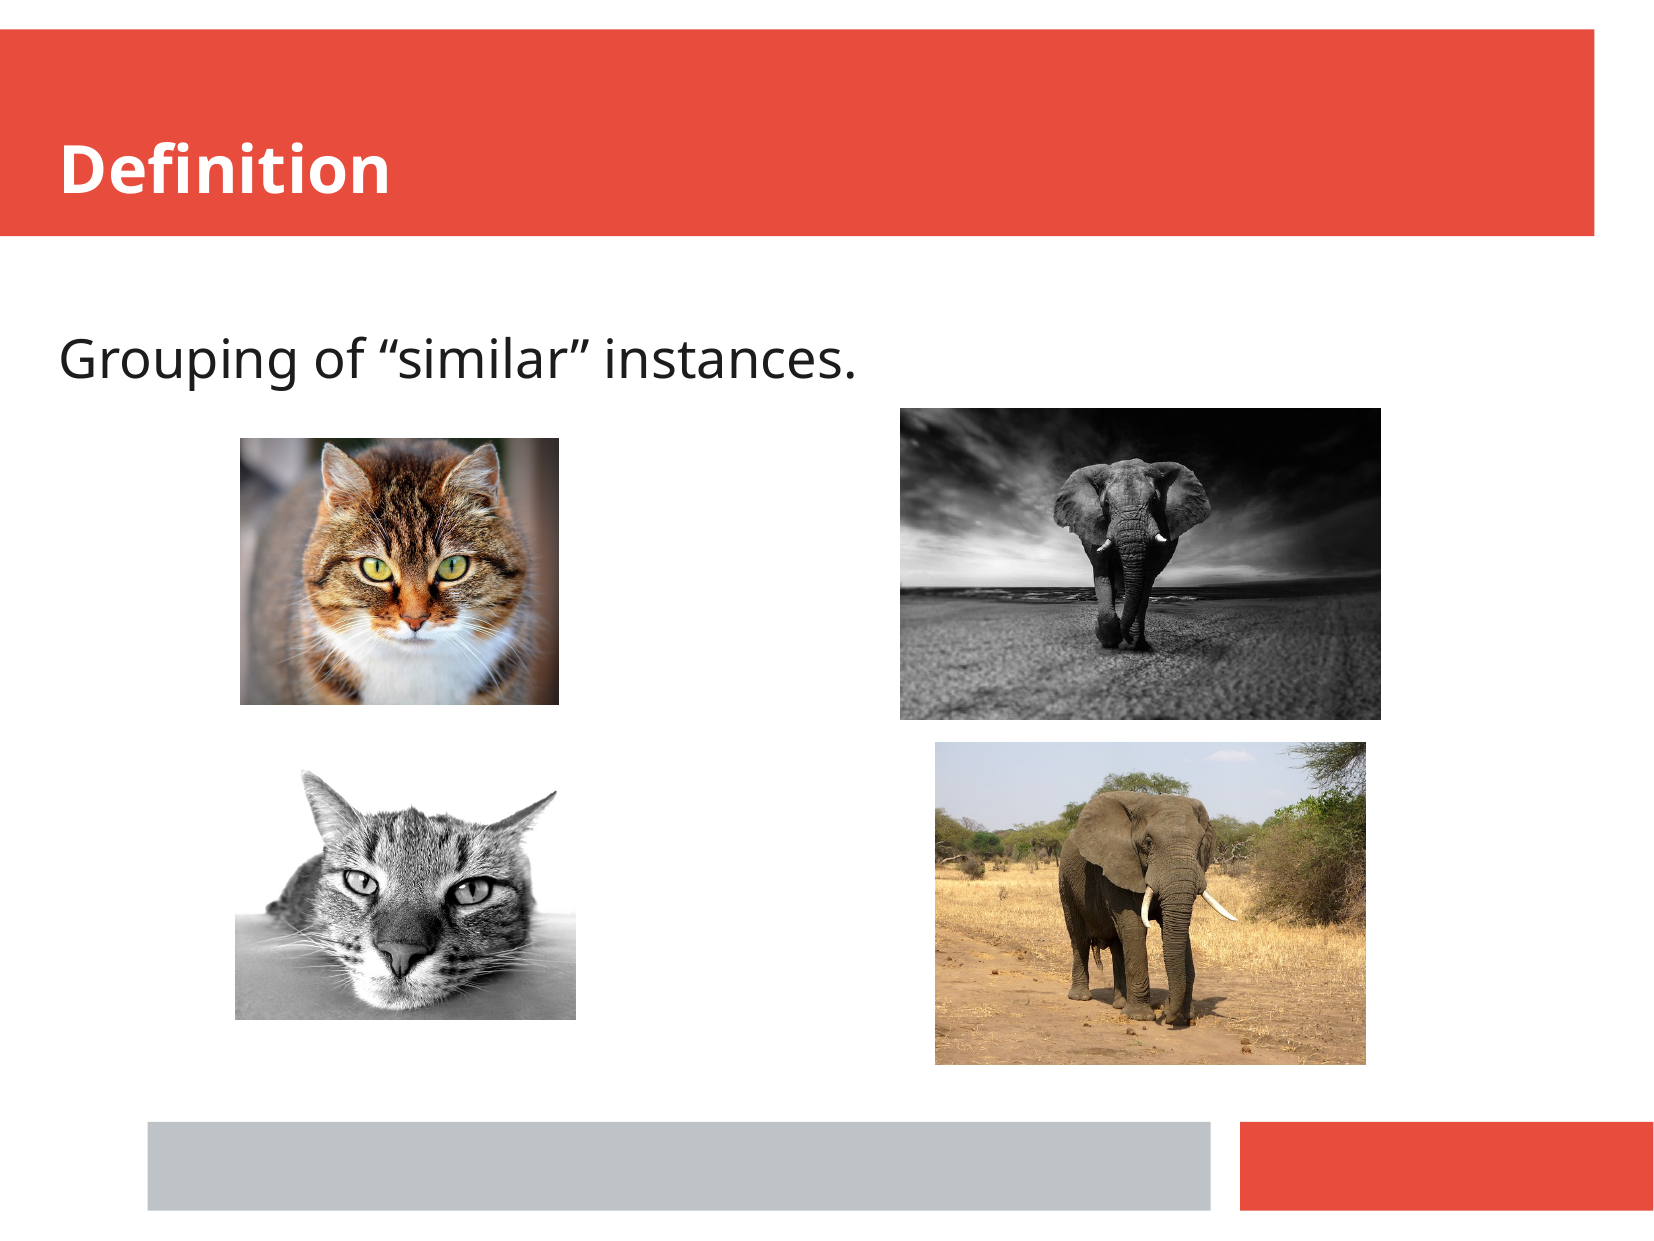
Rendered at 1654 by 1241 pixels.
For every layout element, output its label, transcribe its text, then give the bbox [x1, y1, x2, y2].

picture [935, 742, 1366, 1066]
picture [900, 408, 1381, 721]
picture [240, 438, 559, 706]
picture [235, 764, 576, 1021]
text_box Grouping of “similar” instances. [58, 324, 1565, 1093]
text_box Definition [58, 58, 1595, 207]
